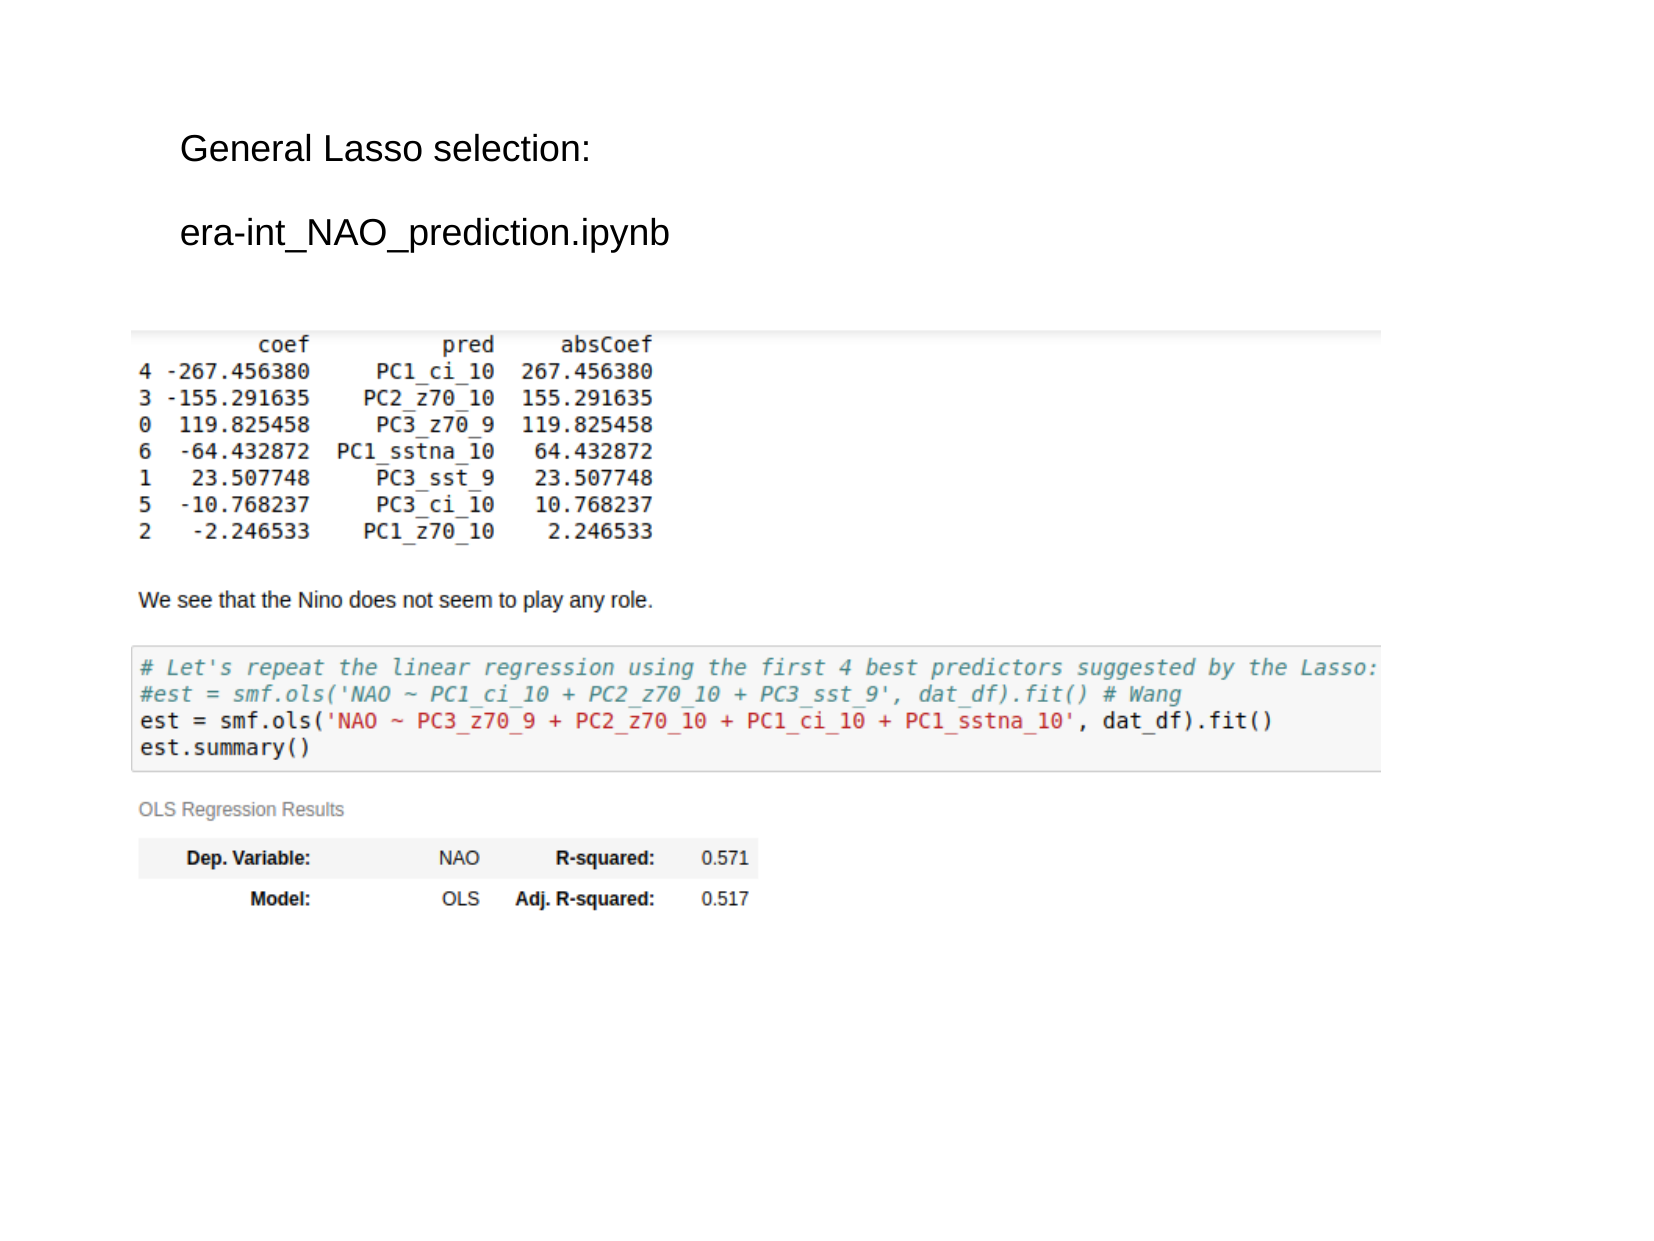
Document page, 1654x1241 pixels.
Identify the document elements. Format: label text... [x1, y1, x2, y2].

picture [131, 329, 1381, 912]
text_box General Lasso selection: era-int_NAO_prediction.ipynb [165, 120, 1171, 261]
